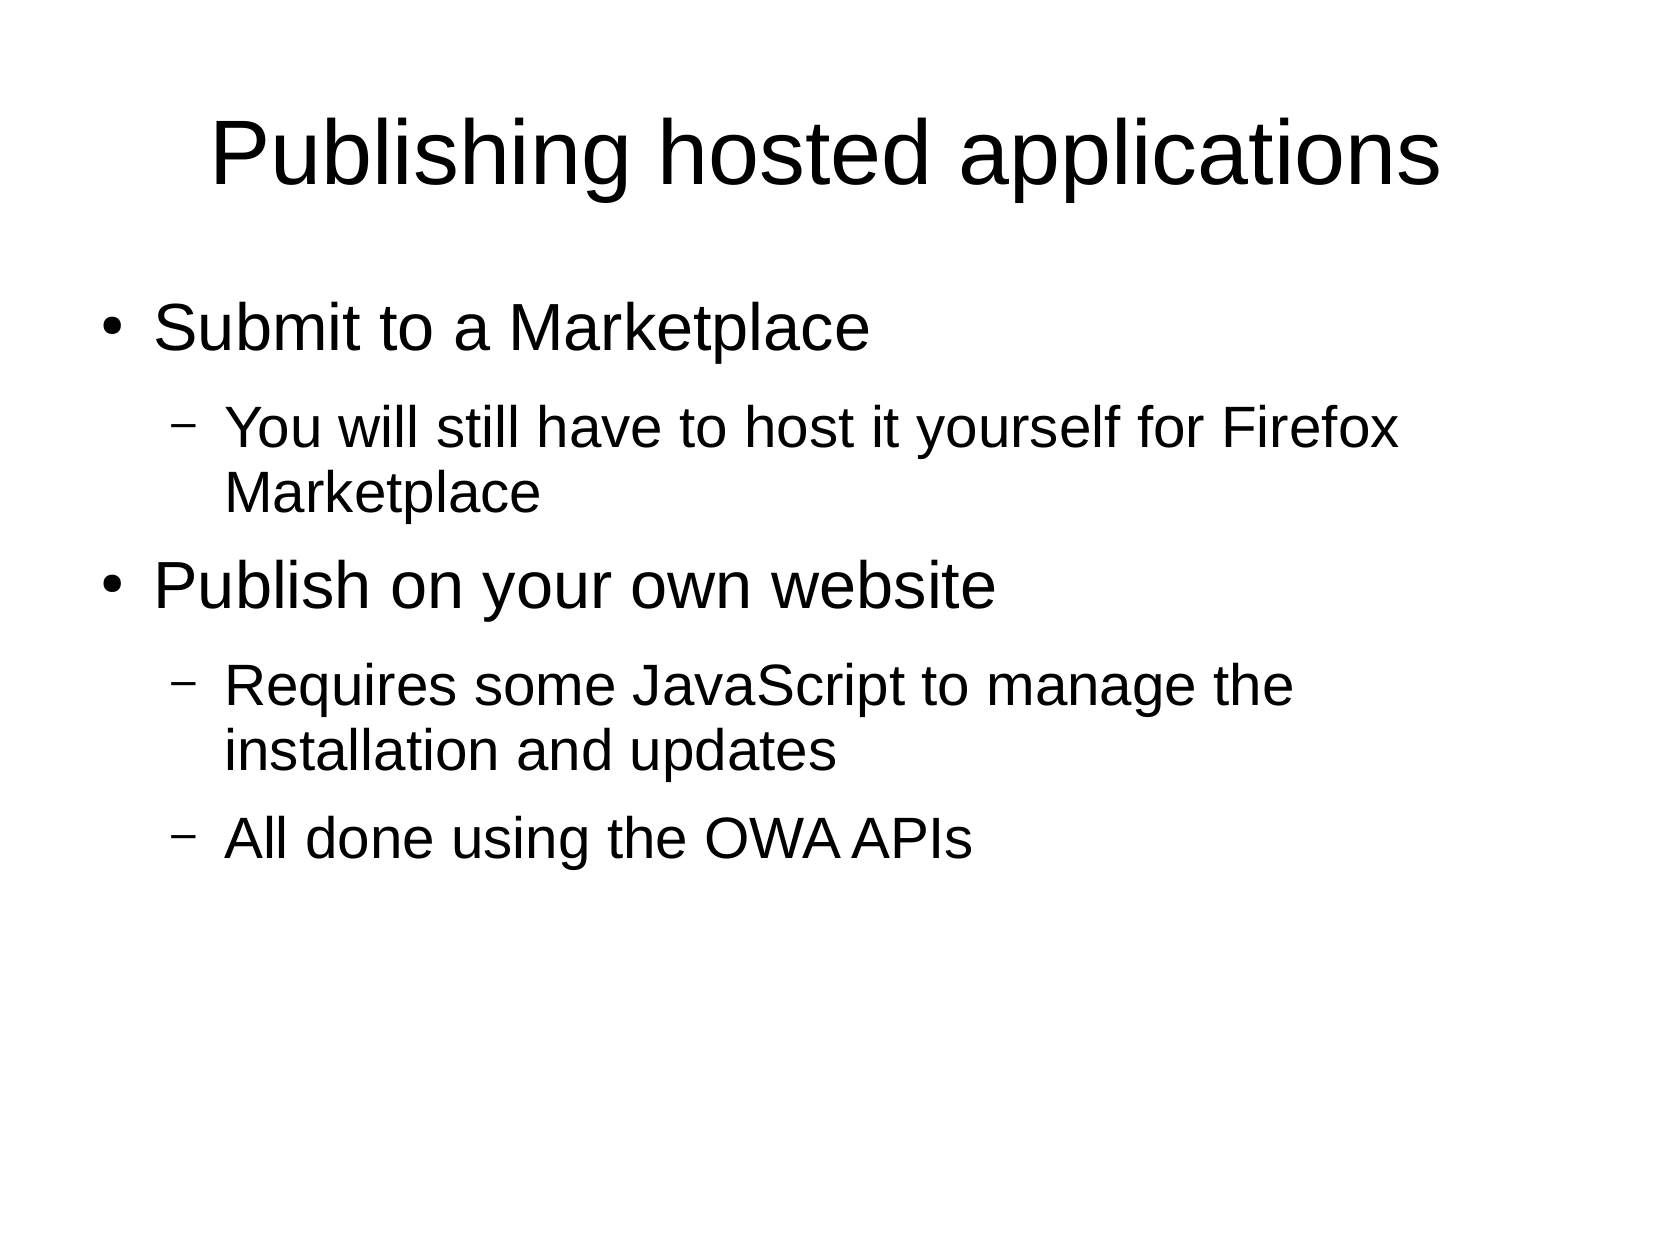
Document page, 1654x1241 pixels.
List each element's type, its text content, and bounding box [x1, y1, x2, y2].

list Submit to a Marketplace You will still have to host it yourself for Firefox Marketplace Publish on your own website Requires some JavaScript to manage the installation and updates All done using the OWA APIs [82, 290, 1538, 1010]
title Publishing hosted applications [82, 49, 1571, 257]
